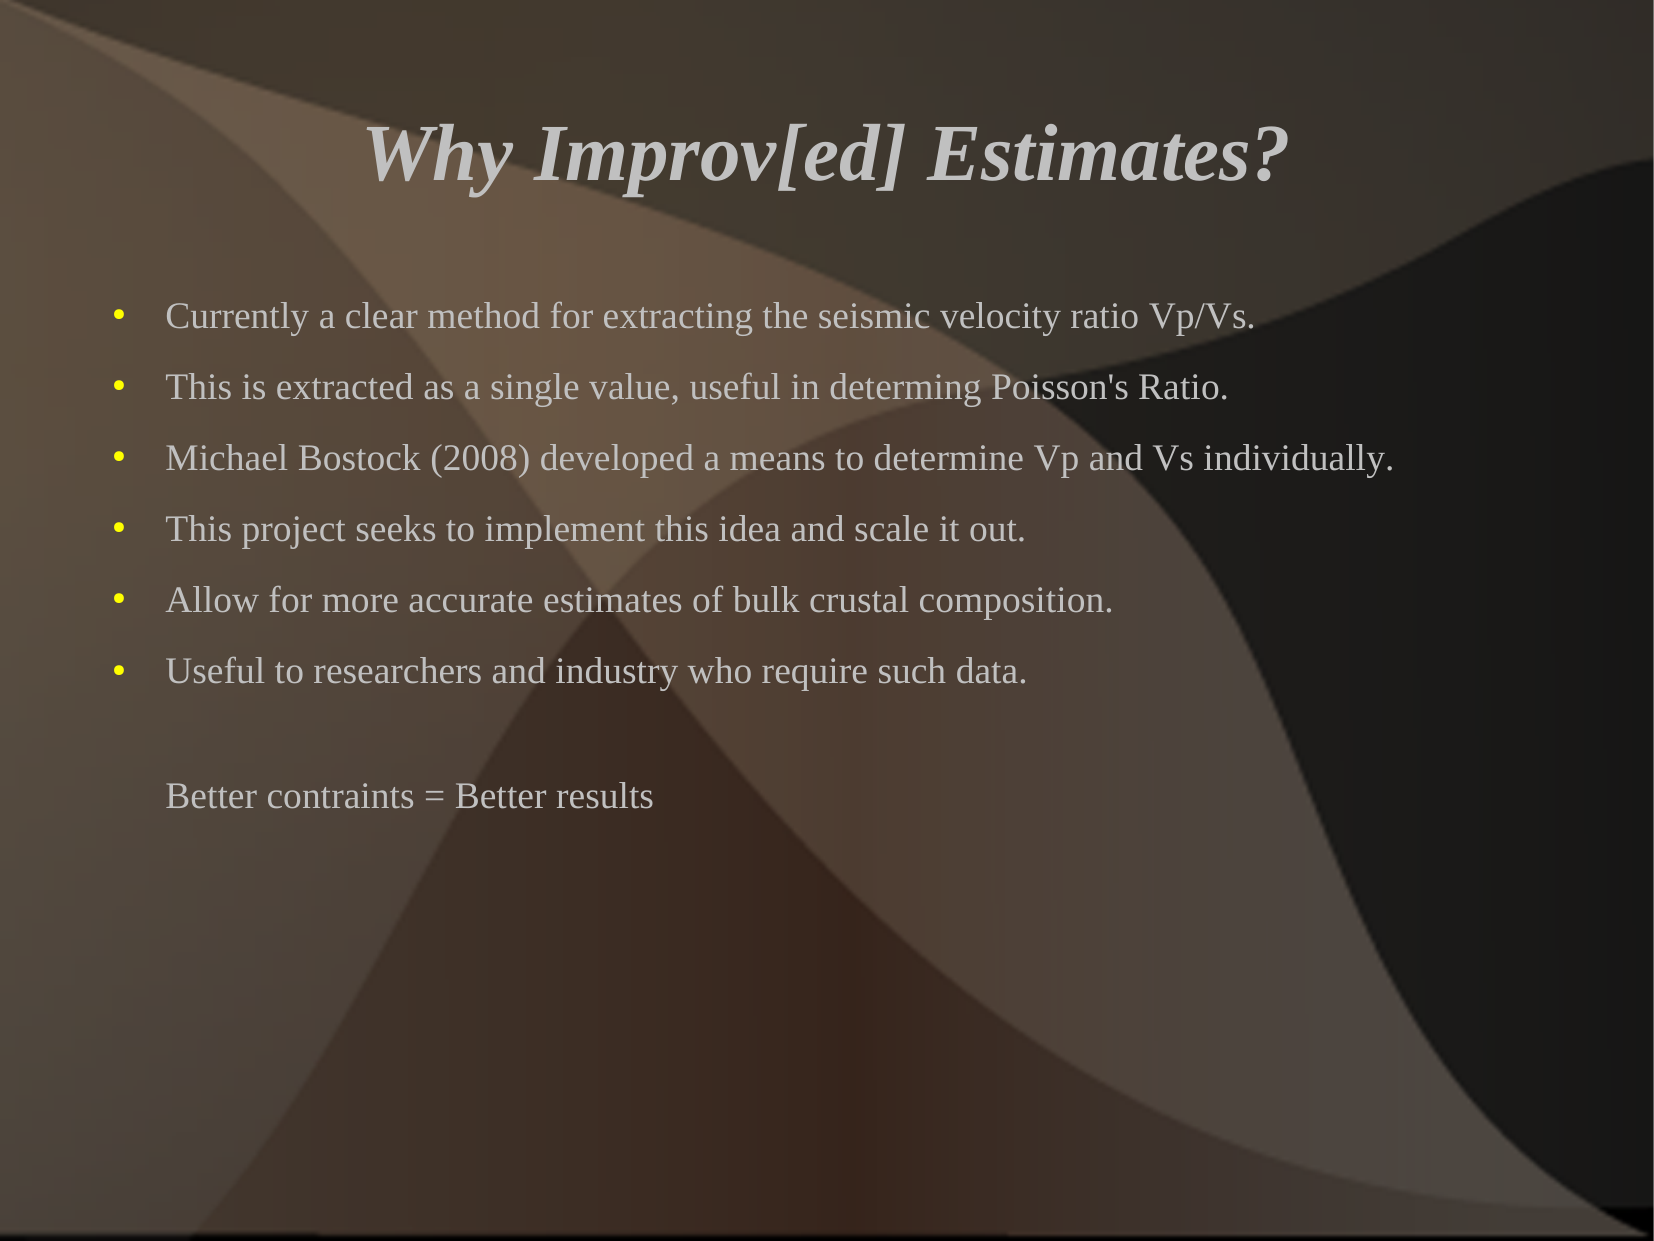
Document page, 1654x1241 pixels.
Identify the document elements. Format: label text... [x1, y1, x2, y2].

list Currently a clear method for extracting the seismic velocity ratio Vp/Vs. This is extracted as a single value, useful in determing Poisson's Ratio. Michael Bostock (2008) developed a means to determine Vp and Vs individually. This project seeks to implement this idea and scale it out. Allow for more accurate estimates of bulk crustal composition. Useful to researchers and industry who require such data. Better contraints = Better results [94, 295, 1560, 1099]
title Why Improv[ed] Estimates? [82, 49, 1571, 257]
picture [0, 0, 1654, 1241]
